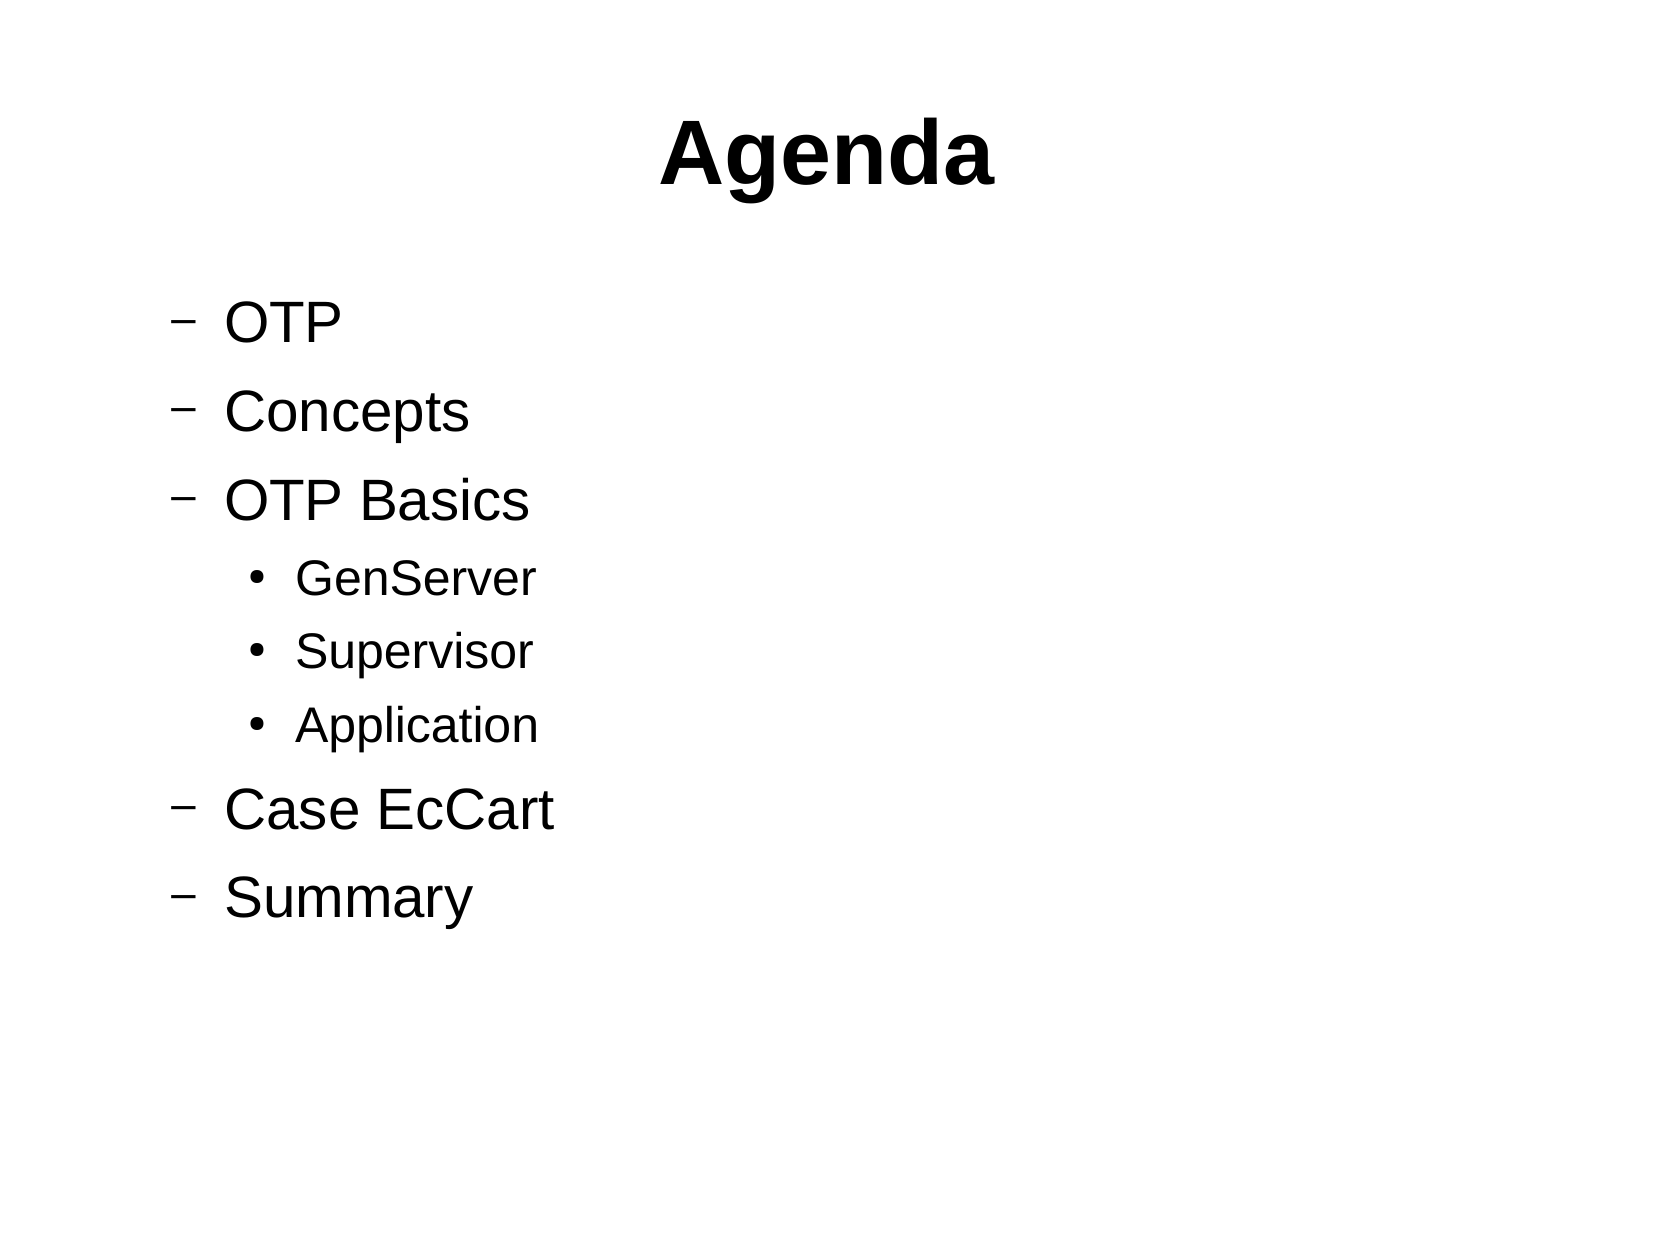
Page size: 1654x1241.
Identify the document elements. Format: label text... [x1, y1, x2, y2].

title Agenda [82, 49, 1571, 257]
list OTP Concepts OTP Basics GenServer Supervisor Application Case EcCart Summary [82, 290, 1571, 1010]
